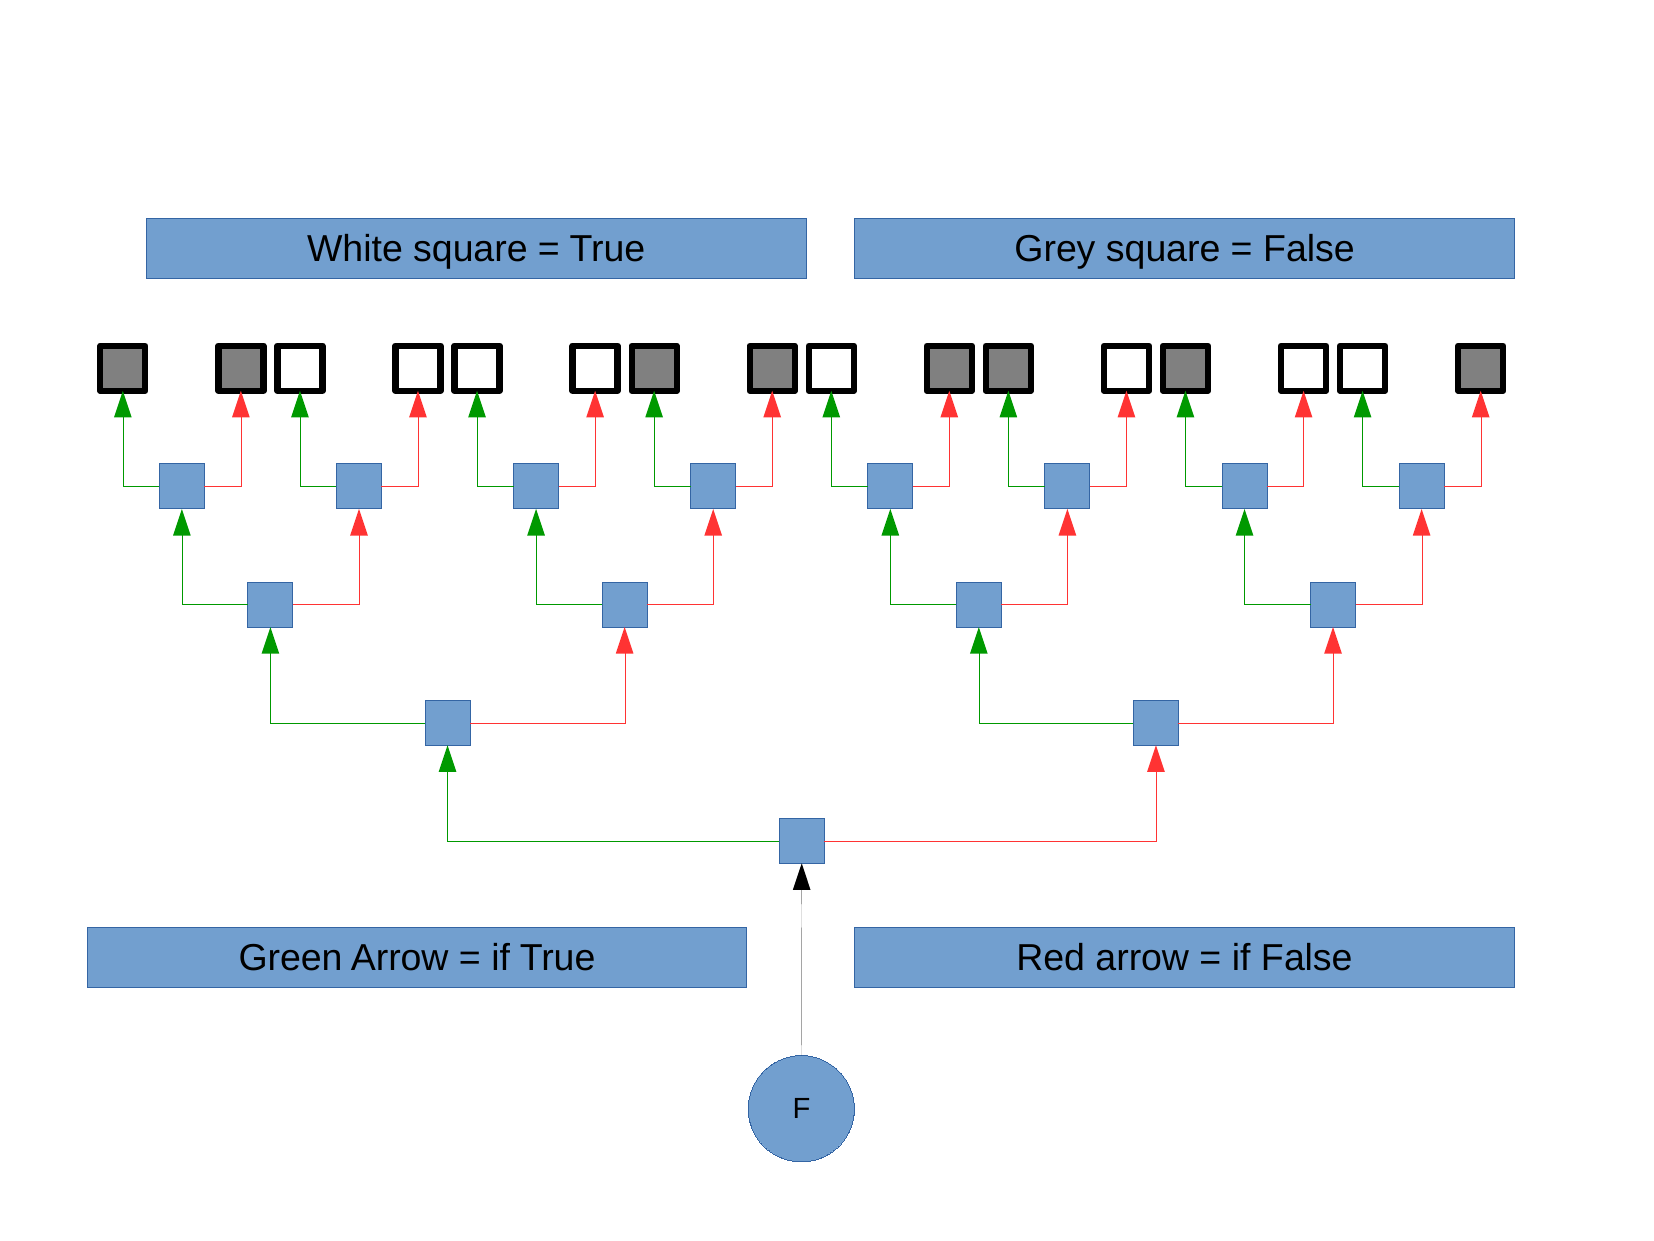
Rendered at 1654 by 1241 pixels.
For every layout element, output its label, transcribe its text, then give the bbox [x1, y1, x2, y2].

text_box [1044, 463, 1090, 509]
text_box [808, 345, 854, 391]
text_box [749, 345, 795, 391]
text_box [1281, 345, 1327, 391]
text_box White square = True [146, 218, 807, 279]
text_box [779, 818, 825, 864]
text_box [425, 700, 471, 746]
text_box Red arrow = if False [854, 927, 1515, 988]
text_box Green Arrow = if True [87, 927, 747, 988]
text_box [985, 345, 1031, 391]
text_box [159, 463, 205, 509]
text_box [1103, 345, 1149, 391]
text_box F [748, 1055, 855, 1162]
text_box [218, 345, 264, 391]
text_box [1458, 345, 1504, 391]
text_box [277, 345, 323, 391]
text_box [1222, 463, 1268, 509]
text_box [454, 345, 500, 391]
text_box [631, 345, 677, 391]
text_box [926, 345, 972, 391]
text_box [336, 463, 382, 509]
text_box [1162, 345, 1208, 391]
text_box [690, 463, 736, 509]
text_box [100, 345, 146, 391]
text_box [1399, 463, 1445, 509]
text_box [867, 463, 913, 509]
text_box [513, 463, 559, 509]
text_box [572, 345, 618, 391]
text_box [1310, 582, 1356, 628]
text_box [395, 345, 441, 391]
text_box [1133, 700, 1179, 746]
text_box [956, 582, 1002, 628]
text_box [247, 582, 293, 628]
text_box [1340, 345, 1386, 391]
text_box [602, 582, 648, 628]
text_box Grey square = False [854, 218, 1515, 279]
